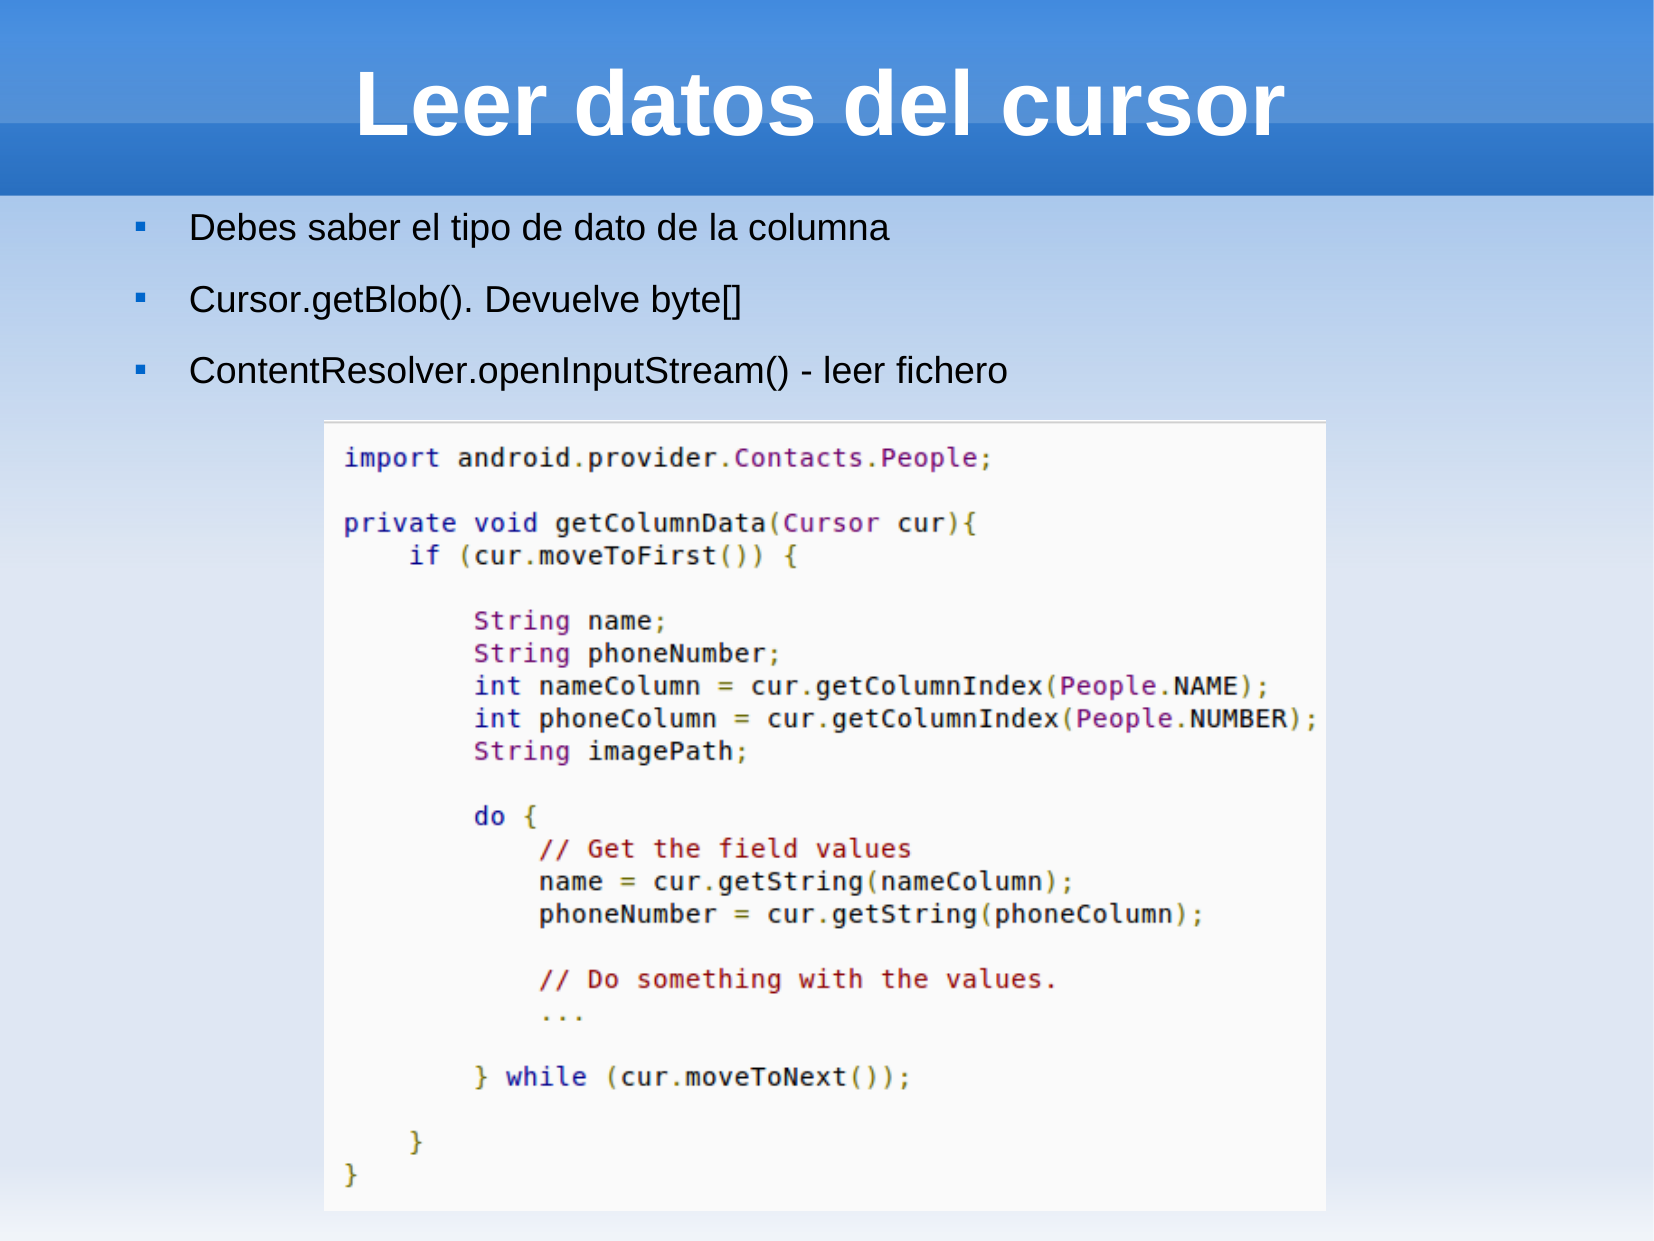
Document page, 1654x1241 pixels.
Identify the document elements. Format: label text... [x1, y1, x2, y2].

picture [0, 0, 1654, 1241]
title Leer datos del cursor [76, 0, 1565, 208]
list Debes saber el tipo de dato de la columna Cursor.getBlob(). Devuelve byte[] ContentResolver.openInputStream() - leer fichero [118, 206, 1607, 1026]
